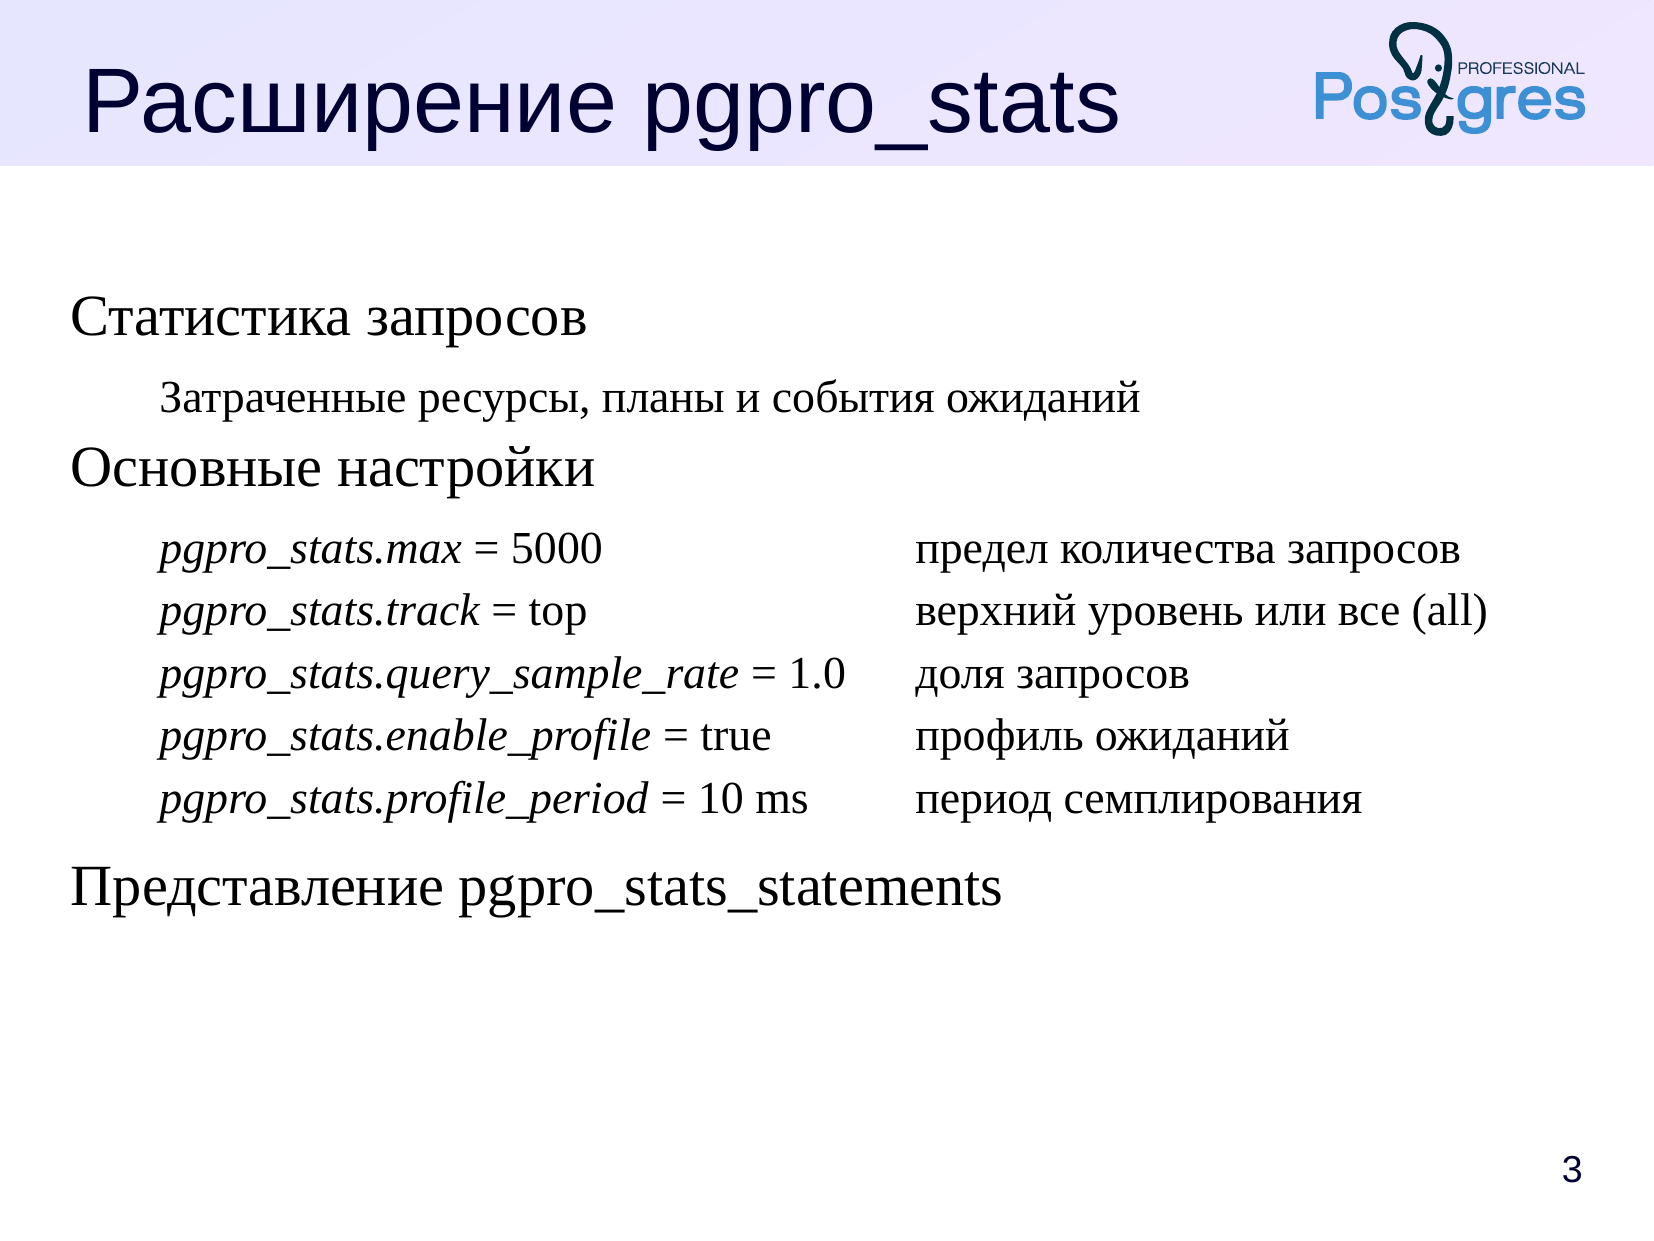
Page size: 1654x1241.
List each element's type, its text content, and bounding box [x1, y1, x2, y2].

list Статистика запросов Затраченные ресурсы, планы и события ожиданий Основные настройки pgpro_stats.max = 5000 предел количества запросов pgpro_stats.track = top верхний уровень или все (all) pgpro_stats.query_sample_rate = 1.0 доля запросов pgpro_stats.enable_profile = true профиль ожиданий pgpro_stats.profile_period = 10 ms период семплирования Представление pgpro_stats_statements [70, 283, 1583, 1134]
title Расширение pgpro_stats [82, 49, 1252, 153]
